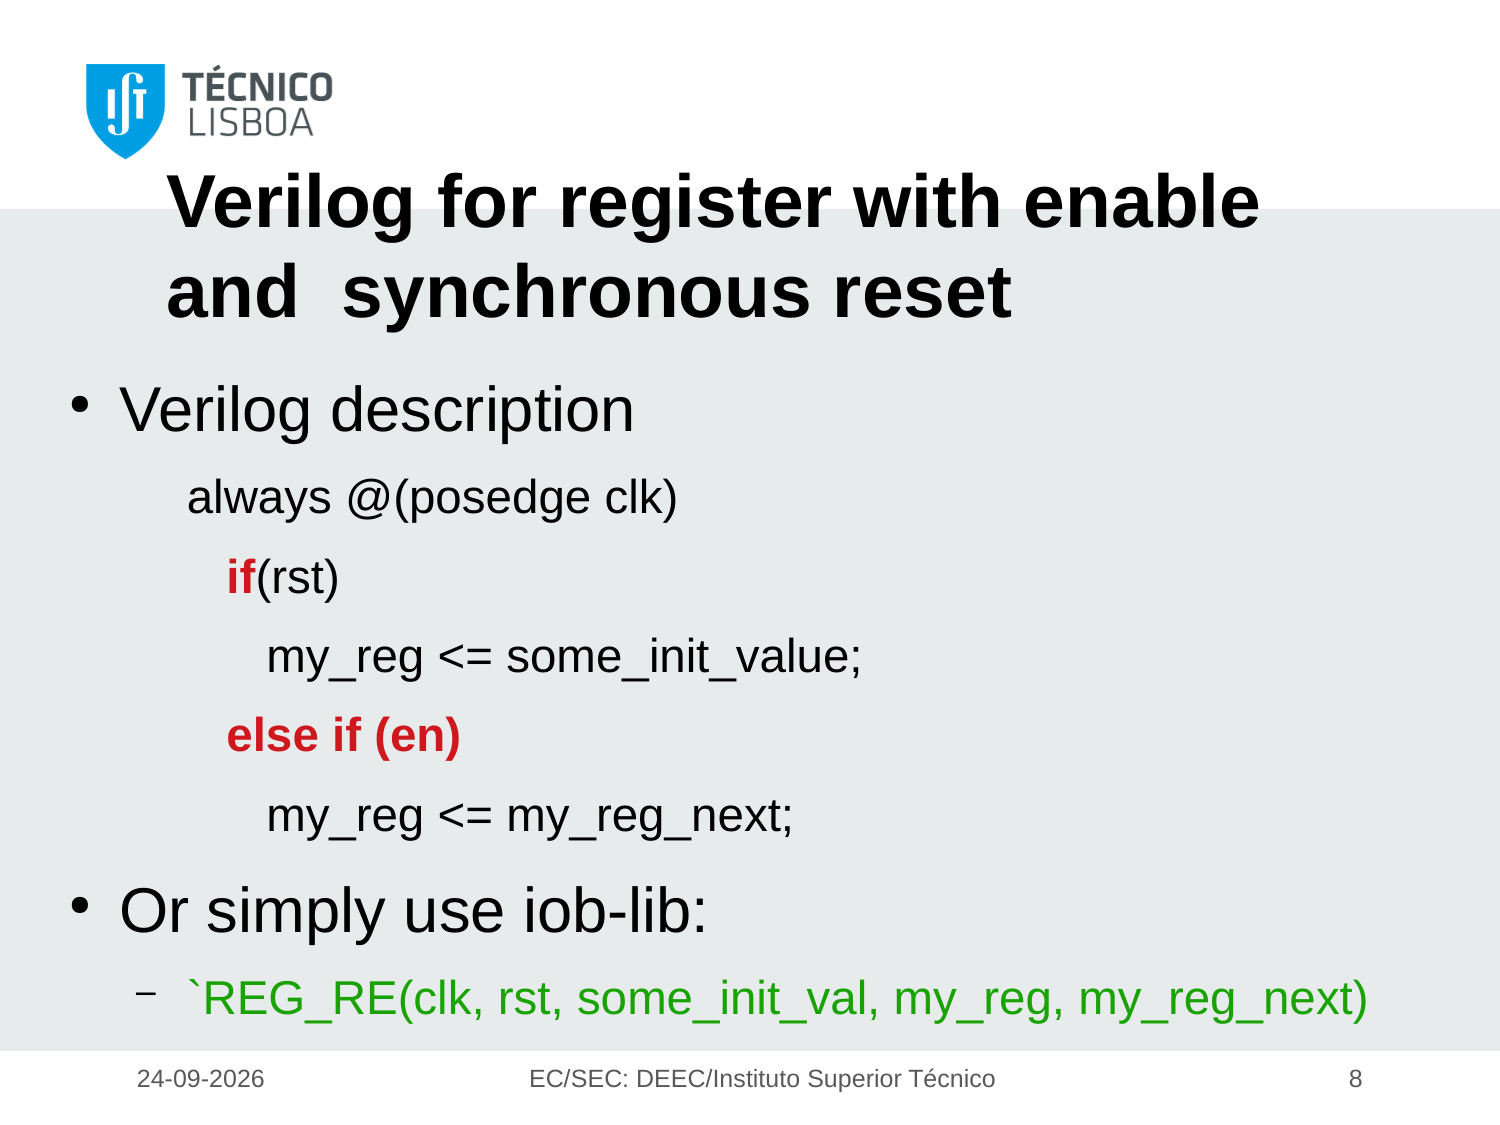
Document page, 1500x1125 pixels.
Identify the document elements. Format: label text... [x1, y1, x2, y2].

title Verilog for register with enable and synchronous reset [151, 171, 1408, 314]
footer EC/SEC: DEEC/Instituto Superior Técnico [512, 1052, 1021, 1103]
list Verilog description always @(posedge clk) if(rst) my_reg <= some_init_value; else if (en) my_reg <= my_reg_next; Or simply use iob-lib: `REG_RE(clk, rst, some_init_val, my_reg, my_reg_next) [52, 367, 1465, 1030]
slide_number 15-10-2020 [121, 1052, 425, 1103]
picture [0, 0, 1500, 1125]
slide_number <number> [1077, 1052, 1378, 1103]
